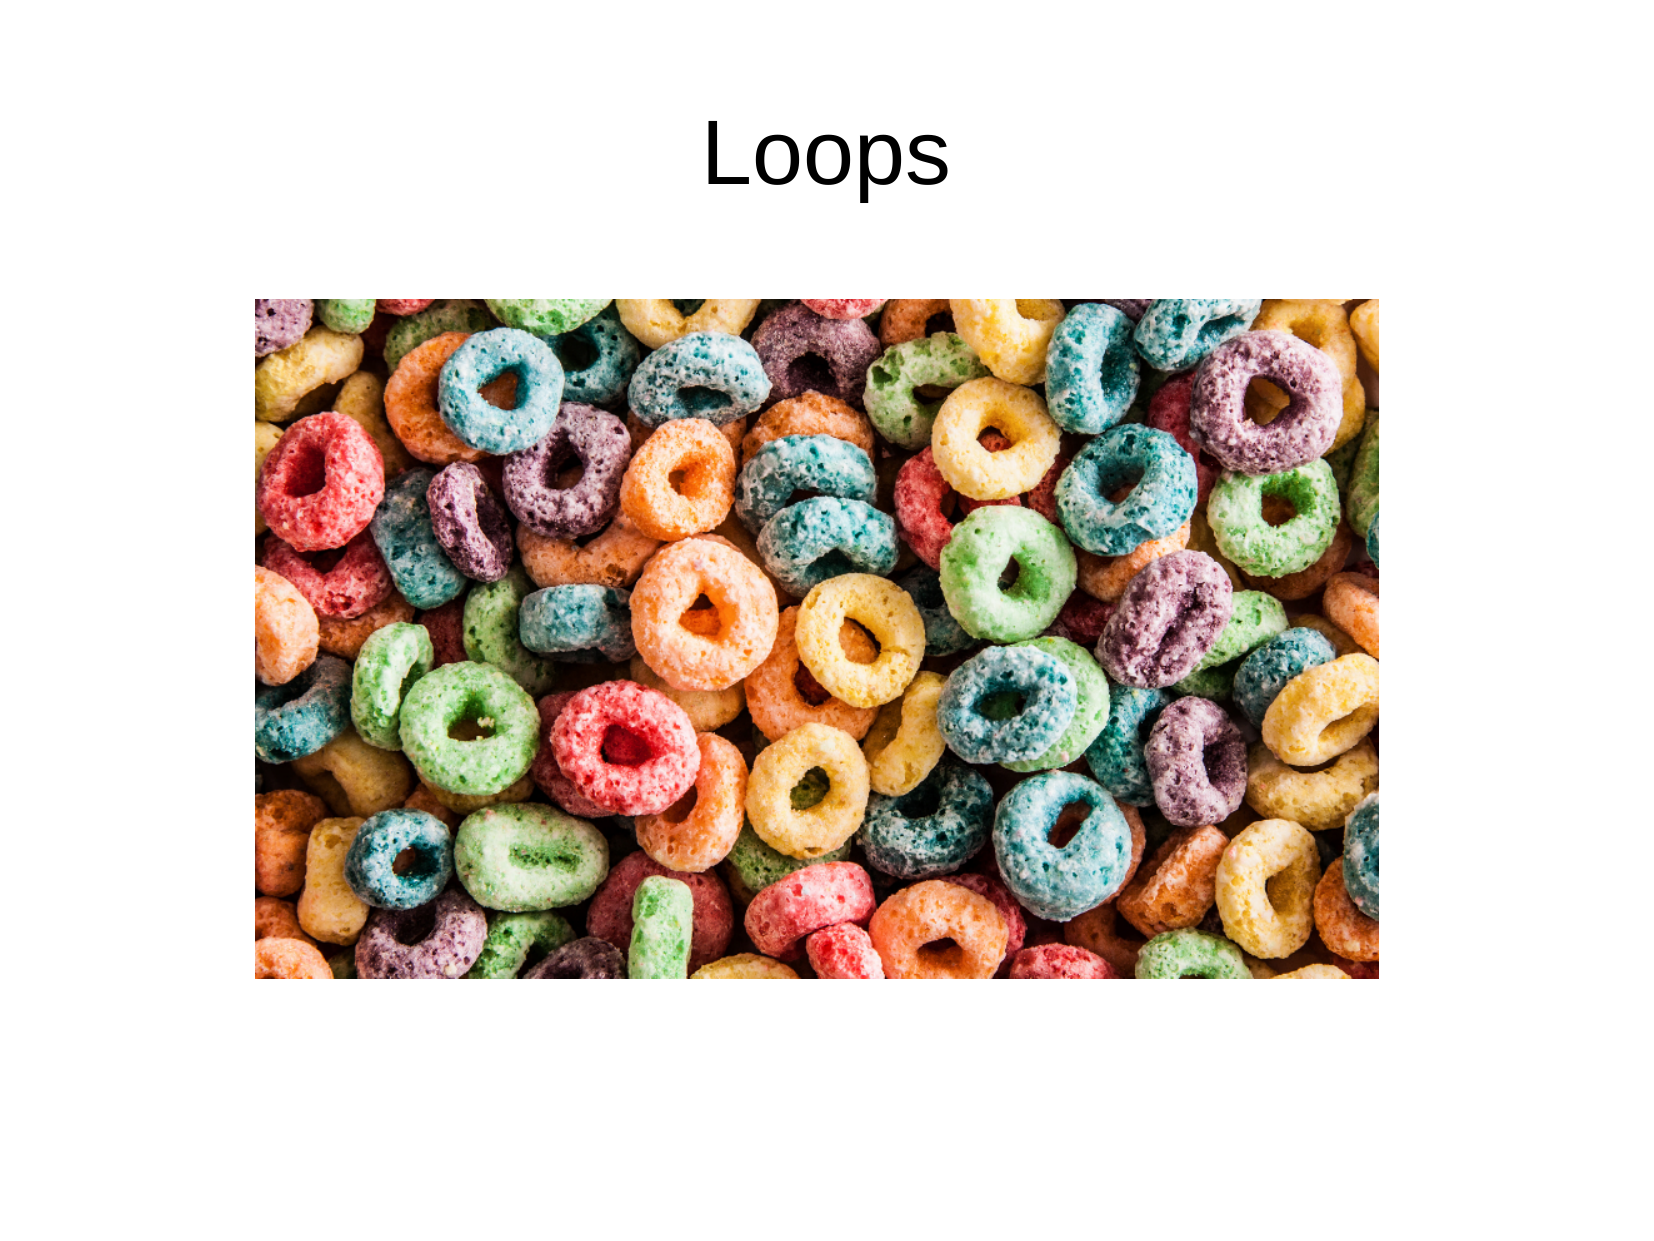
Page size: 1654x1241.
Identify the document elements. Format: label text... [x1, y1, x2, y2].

title Loops [82, 49, 1571, 257]
picture [255, 299, 1379, 979]
